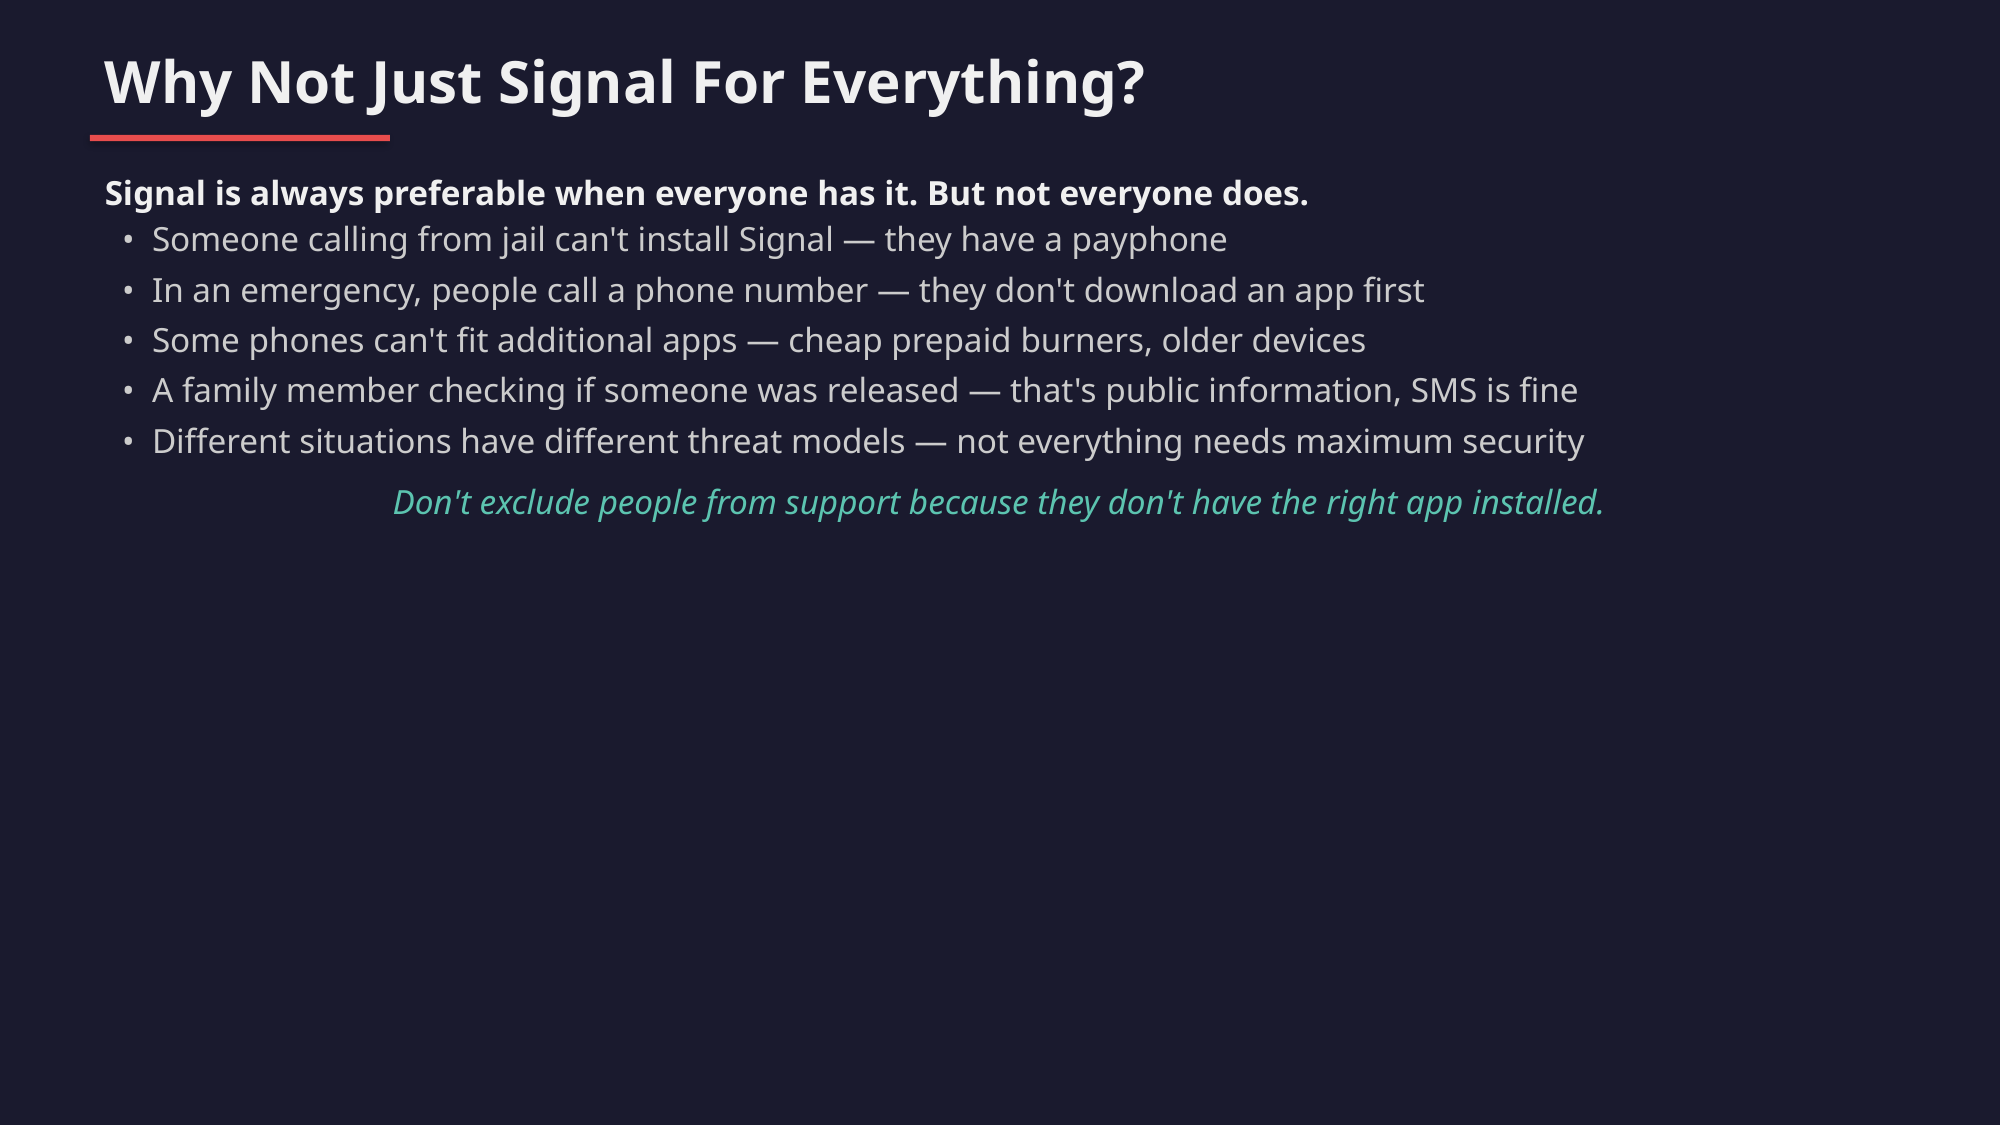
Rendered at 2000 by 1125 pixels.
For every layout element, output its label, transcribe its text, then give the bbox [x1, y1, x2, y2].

text_box Signal is always preferable when everyone has it. But not everyone does. • Someone calling from jail can't install Signal — they have a payphone • In an emergency, people call a phone number — they don't download an app first • Some phones can't fit additional apps — cheap prepaid burners, older devices • A family member checking if someone was released — that's public information, SMS is fine • Different situations have different threat models — not everything needs maximum security Don't exclude people from support because they don't have the right app installed. [89, 164, 1910, 529]
text_box [89, 134, 390, 142]
text_box Why Not Just Signal For Everything? [89, 37, 1910, 123]
